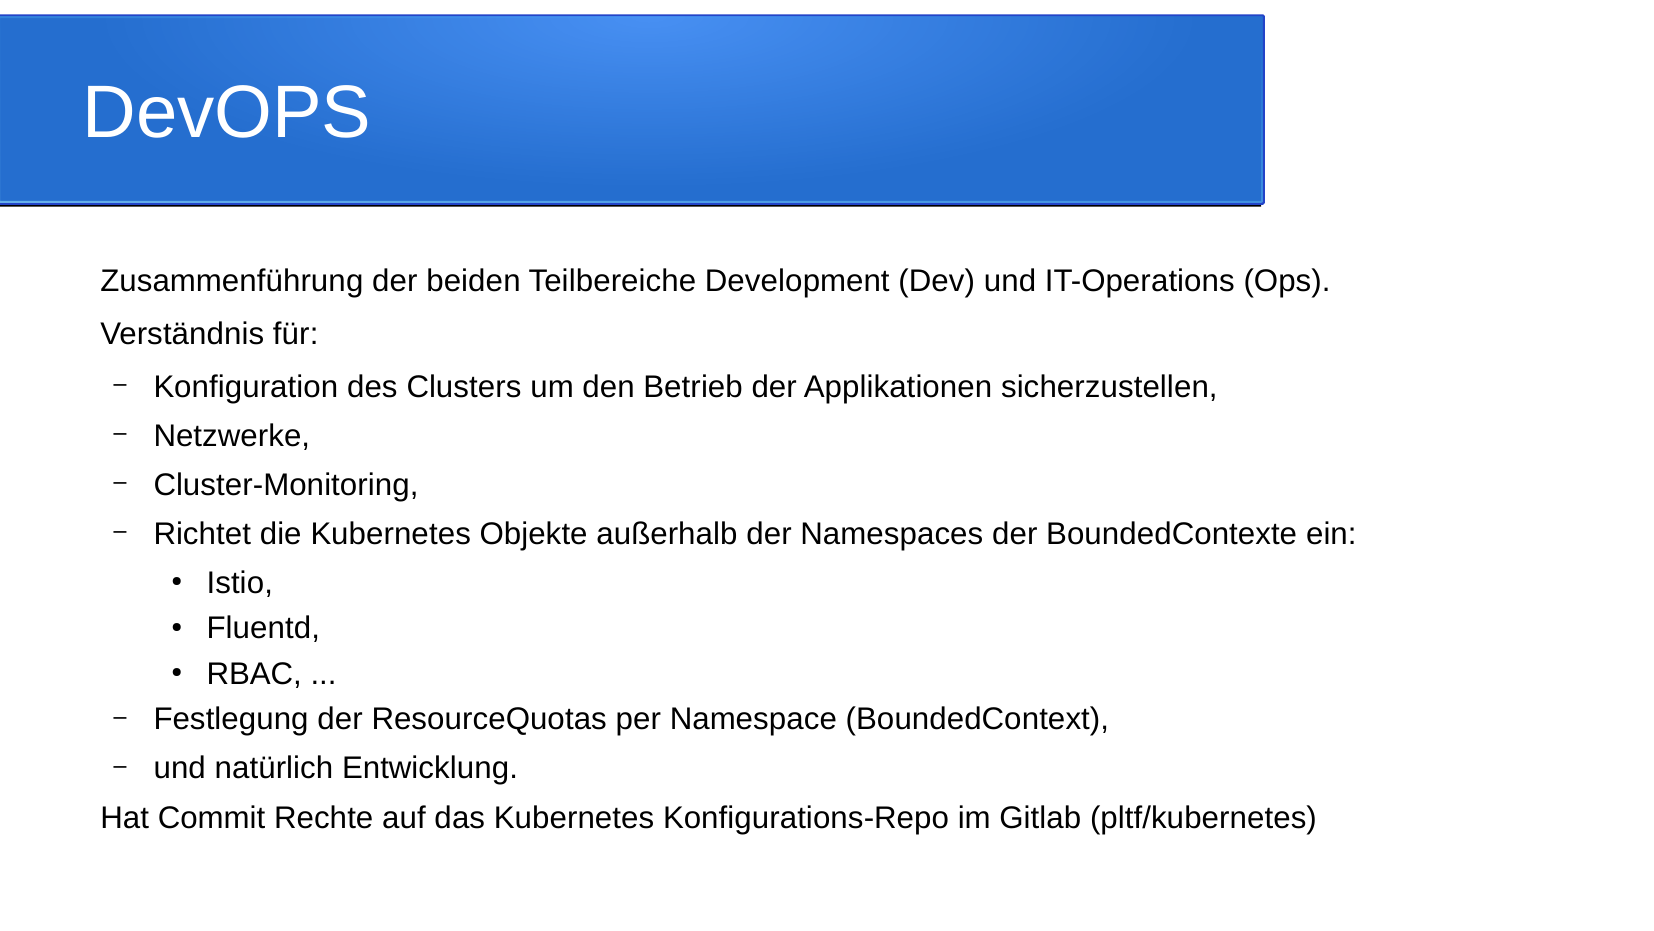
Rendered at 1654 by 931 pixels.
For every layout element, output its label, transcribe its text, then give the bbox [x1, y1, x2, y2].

list Zusammenführung der beiden Teilbereiche Development (Dev) und IT-Operations (Ops). Verständnis für: Konfiguration des Clusters um den Betrieb der Applikationen sicherzustellen, Netzwerke, Cluster-Monitoring, Richtet die Kubernetes Objekte außerhalb der Namespaces der BoundedContexte ein: Istio, Fluentd, RBAC, ... Festlegung der ResourceQuotas per Namespace (BoundedContext), und natürlich Entwicklung. Hat Commit Rechte auf das Kubernetes Konfigurations-Repo im Gitlab (pltf/kubernetes) [47, 263, 1536, 863]
title DevOPS [82, 35, 1235, 189]
